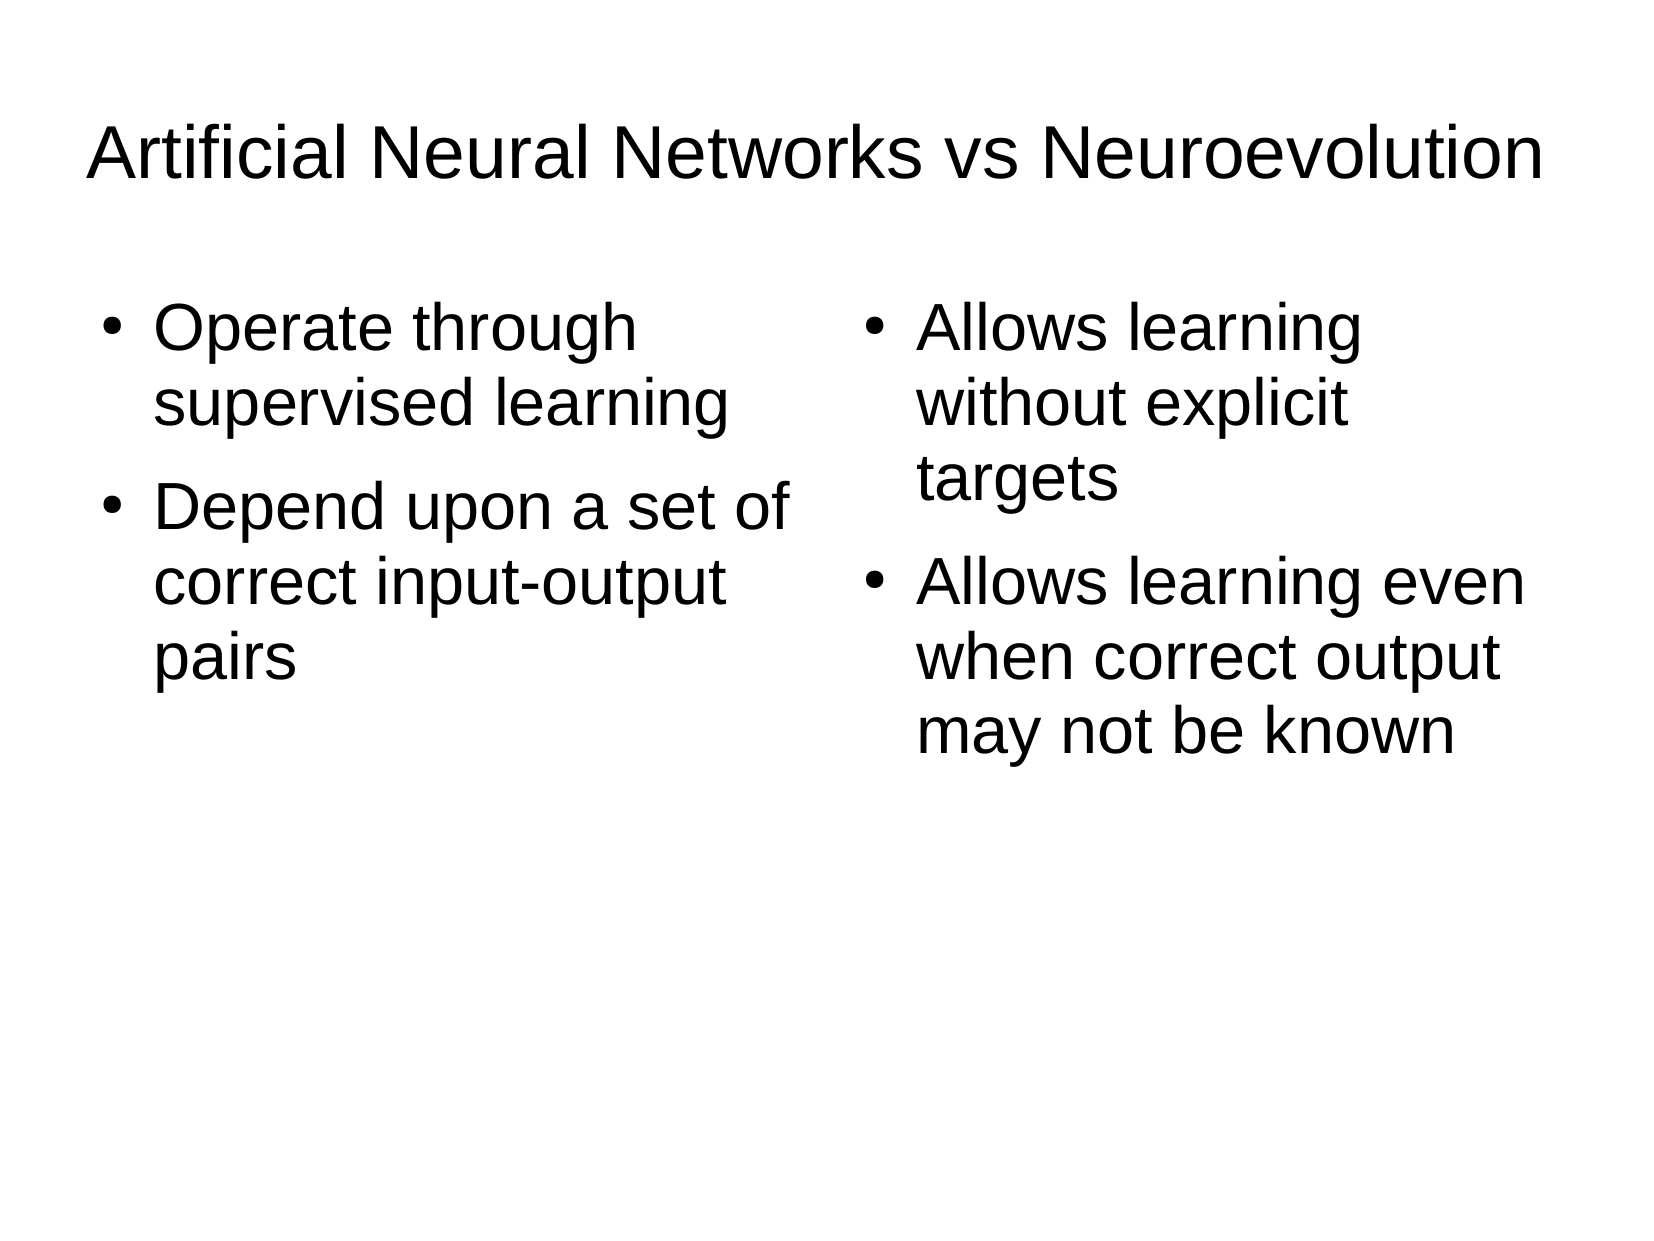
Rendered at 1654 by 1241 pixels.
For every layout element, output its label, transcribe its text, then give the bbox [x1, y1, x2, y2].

title Artificial Neural Networks vs Neuroevolution [82, 49, 1571, 257]
list Allows learning without explicit targets Allows learning even when correct output may not be known [845, 290, 1572, 1010]
list Operate through supervised learning Depend upon a set of correct input-output pairs [82, 290, 809, 1010]
